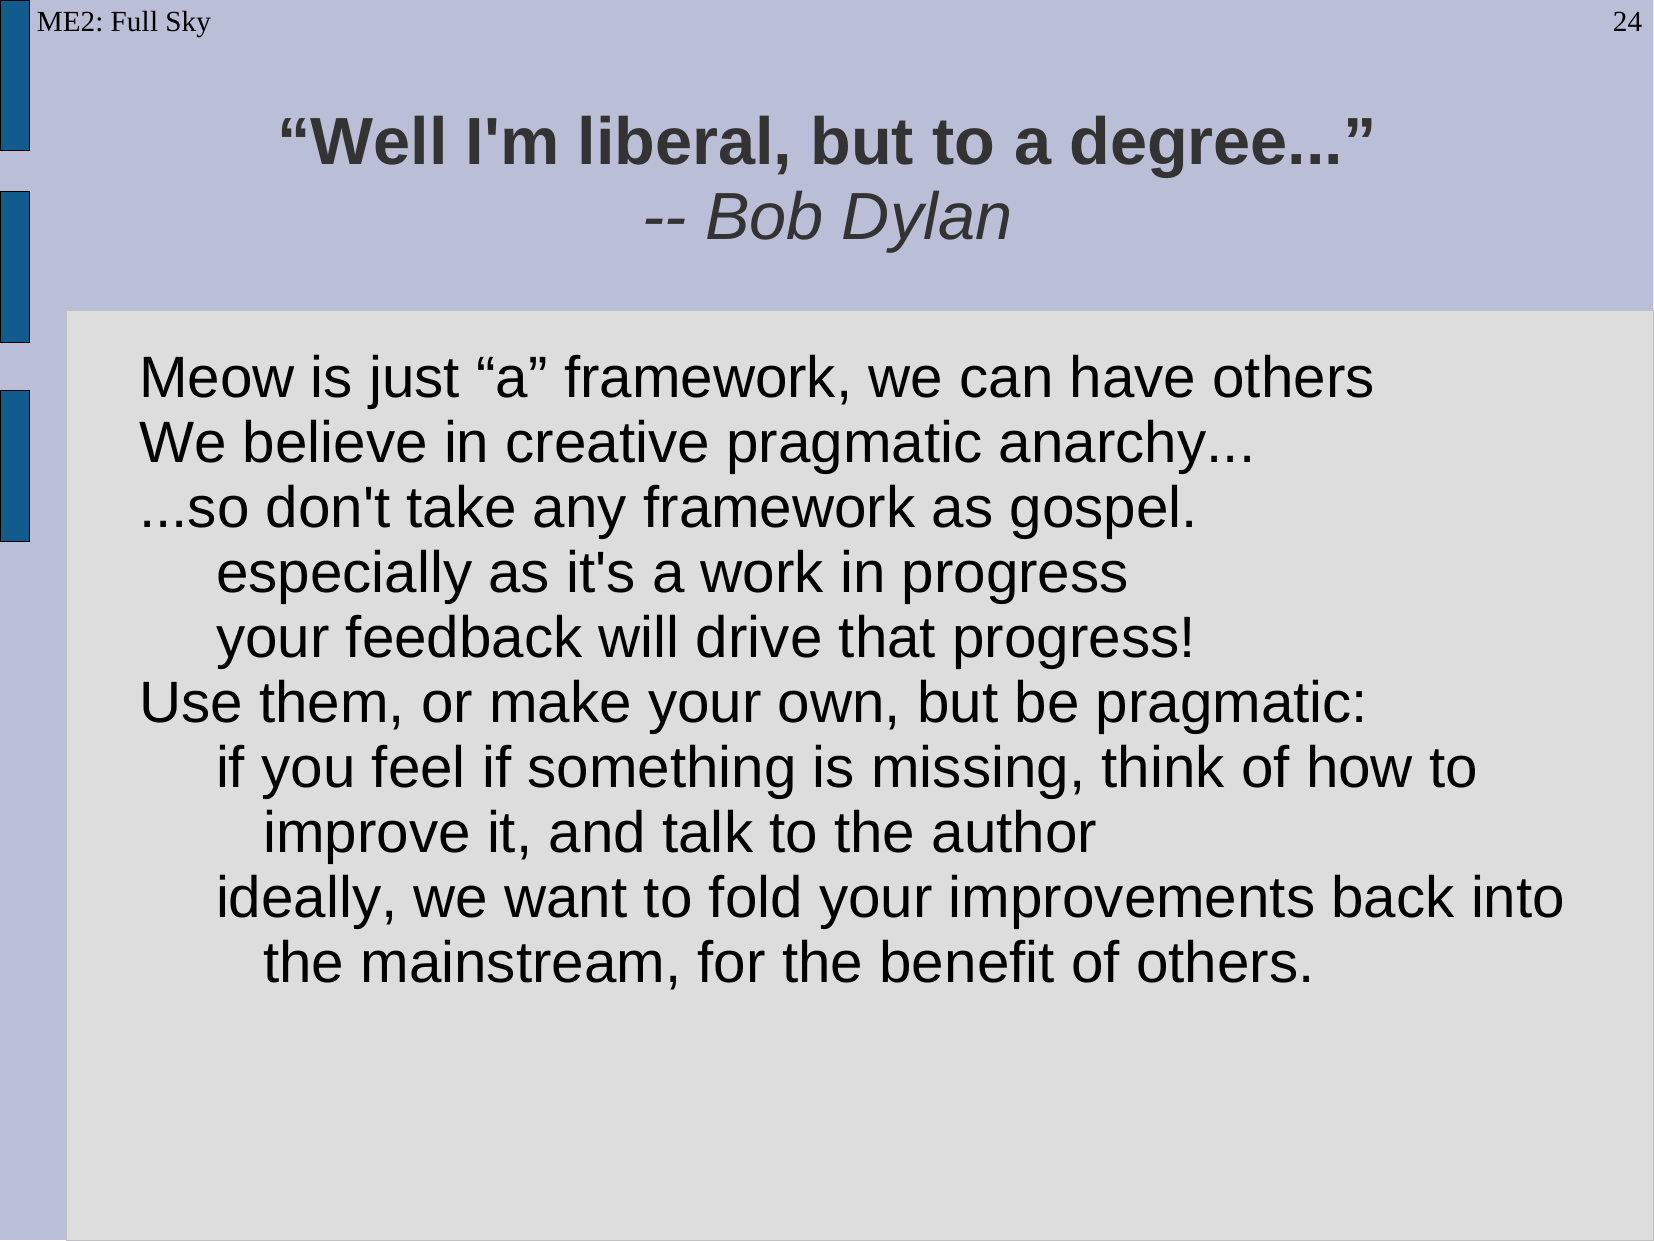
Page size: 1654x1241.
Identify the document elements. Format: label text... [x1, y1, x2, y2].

title “Well I'm liberal, but to a degree...” -- Bob Dylan [121, 59, 1534, 299]
list Meow is just “a” framework, we can have others We believe in creative pragmatic anarchy... ...so don't take any framework as gospel. especially as it's a work in progress your feedback will drive that progress! Use them, or make your own, but be pragmatic: if you feel if something is missing, think of how to improve it, and talk to the author ideally, we want to fold your improvements back into the mainstream, for the benefit of others. [121, 344, 1625, 1127]
